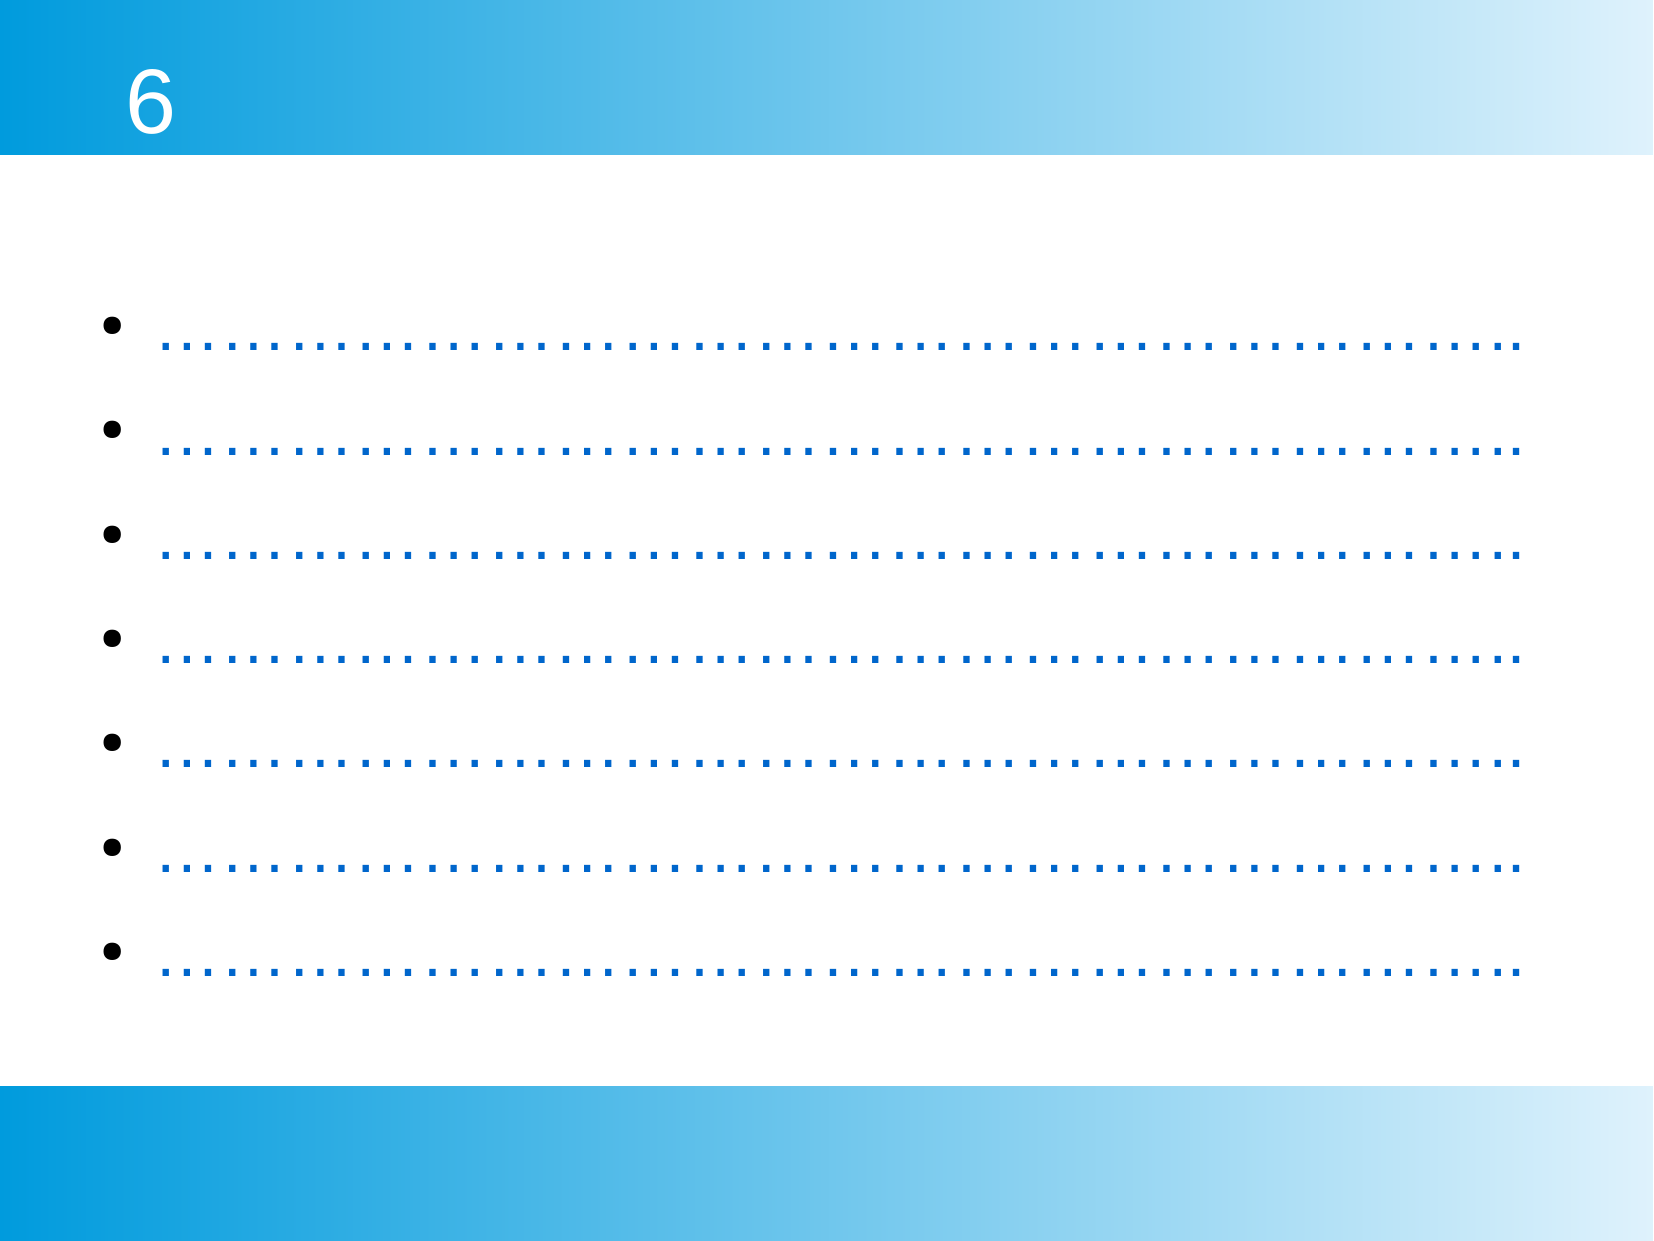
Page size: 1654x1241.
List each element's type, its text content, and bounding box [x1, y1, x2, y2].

list …………………………………………………….. …………………………………………………….. …………………………………………………….. …………………………………………………….. …………………………………………………….. …………………………………………………….. …………………………………………………….. [82, 290, 1571, 1010]
title 6 [82, 49, 1571, 155]
